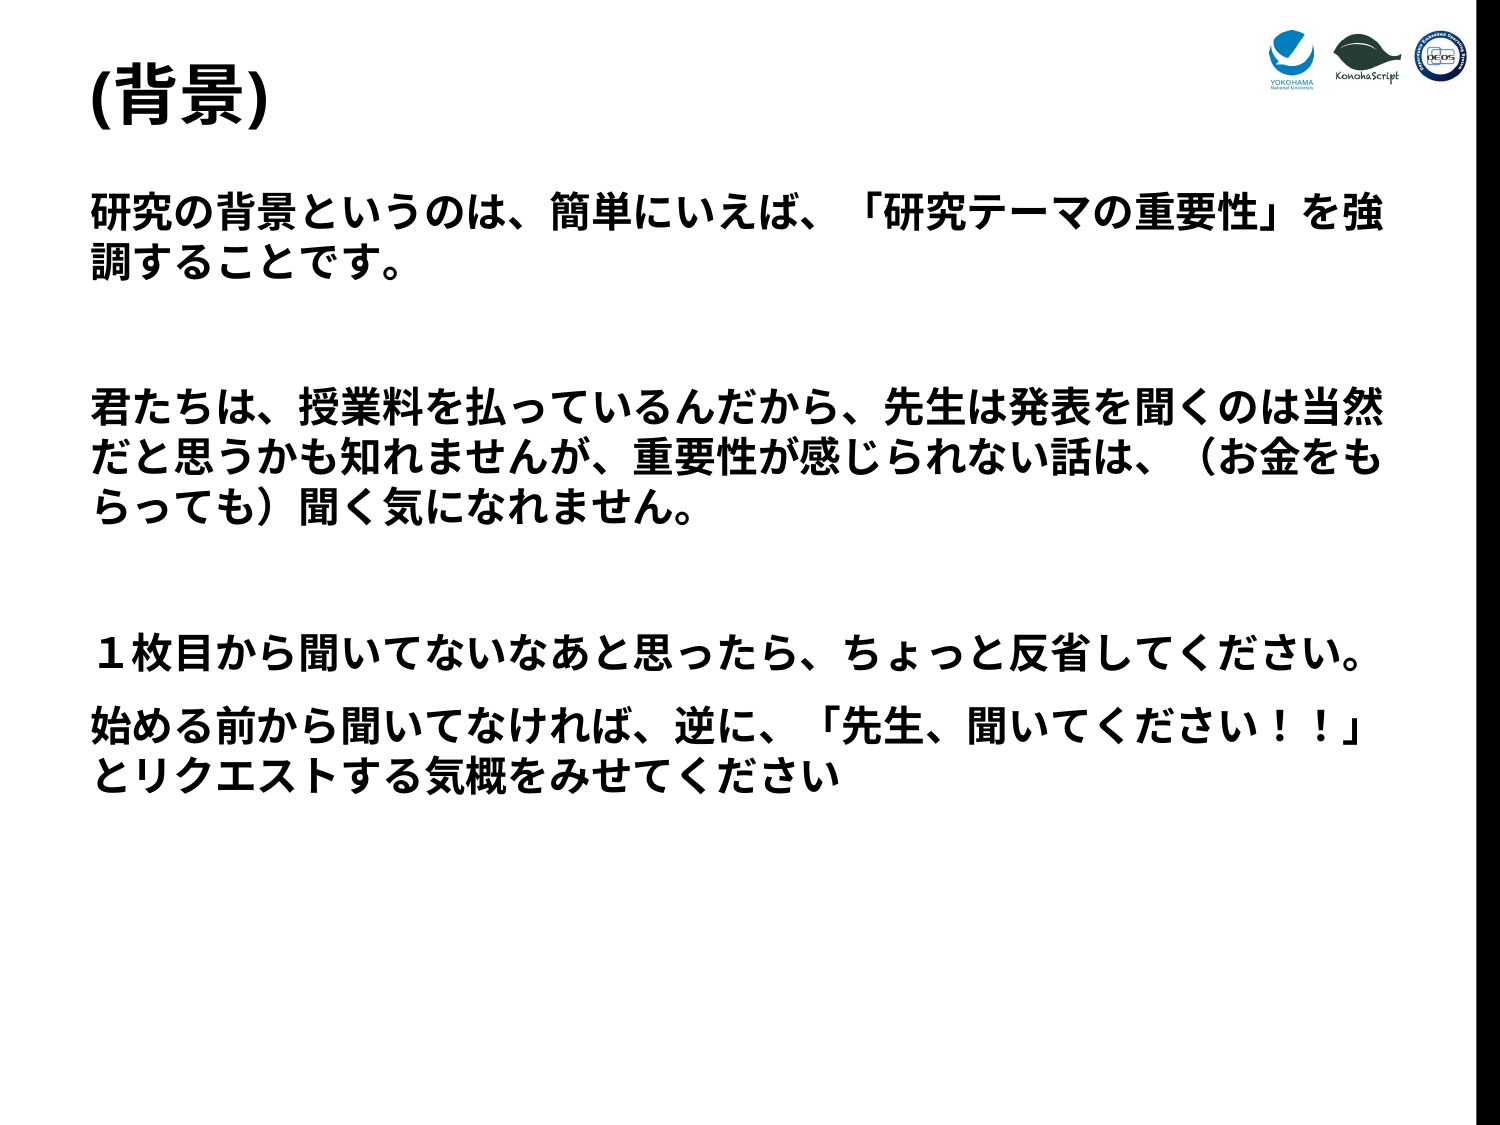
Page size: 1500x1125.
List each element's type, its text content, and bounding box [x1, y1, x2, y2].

picture [1269, 57, 1314, 90]
picture [1269, 30, 1314, 67]
title (背景) [75, 35, 1220, 141]
list 研究の背景というのは、簡単にいえば、「研究テーマの重要性」を強調することです。 君たちは、授業料を払っているんだから、先生は発表を聞くのは当然だと思うかも知れませんが、重要性が感じられない話は、（お金をもらっても）聞く気になれません。 １枚目から聞いてないなあと思ったら、ちょっと反省してください。 始める前から聞いてなければ、逆に、「先生、聞いてください！！」とリクエストする気概をみせてください [75, 177, 1428, 1063]
picture [1409, 27, 1472, 87]
picture [1326, 27, 1408, 88]
